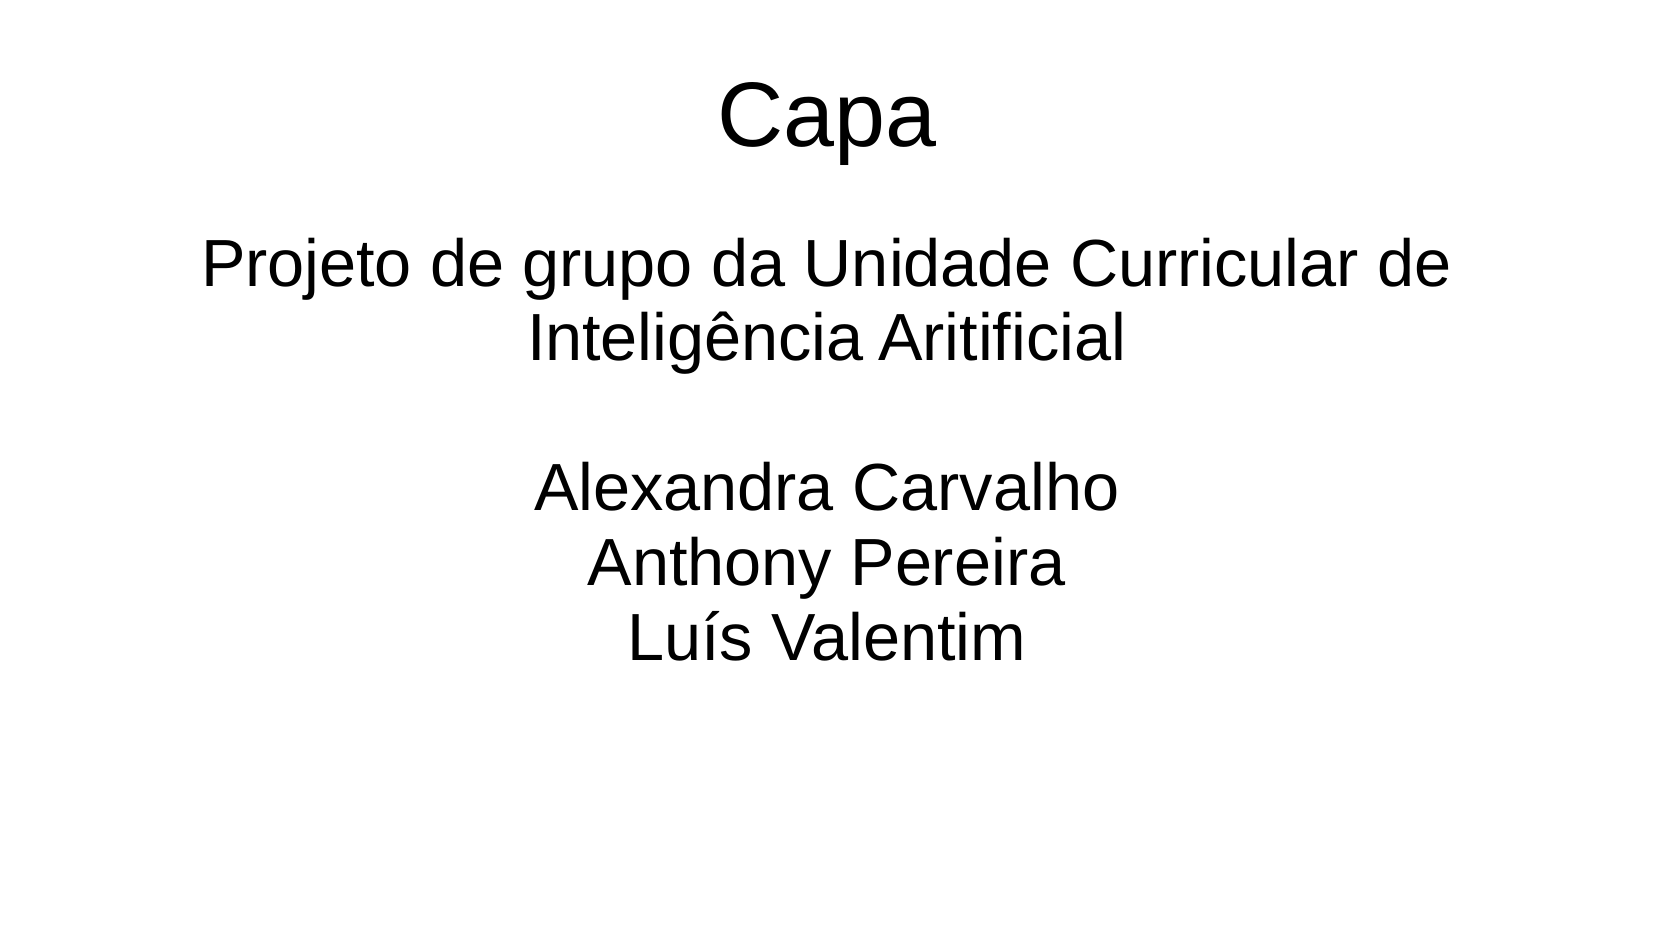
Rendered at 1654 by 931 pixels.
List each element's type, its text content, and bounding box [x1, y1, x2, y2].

subtitle Projeto de grupo da Unidade Curricular de Inteligência Aritificial Alexandra Carvalho Anthony Pereira Luís Valentim [82, 217, 1571, 758]
title Capa [82, 37, 1571, 193]
